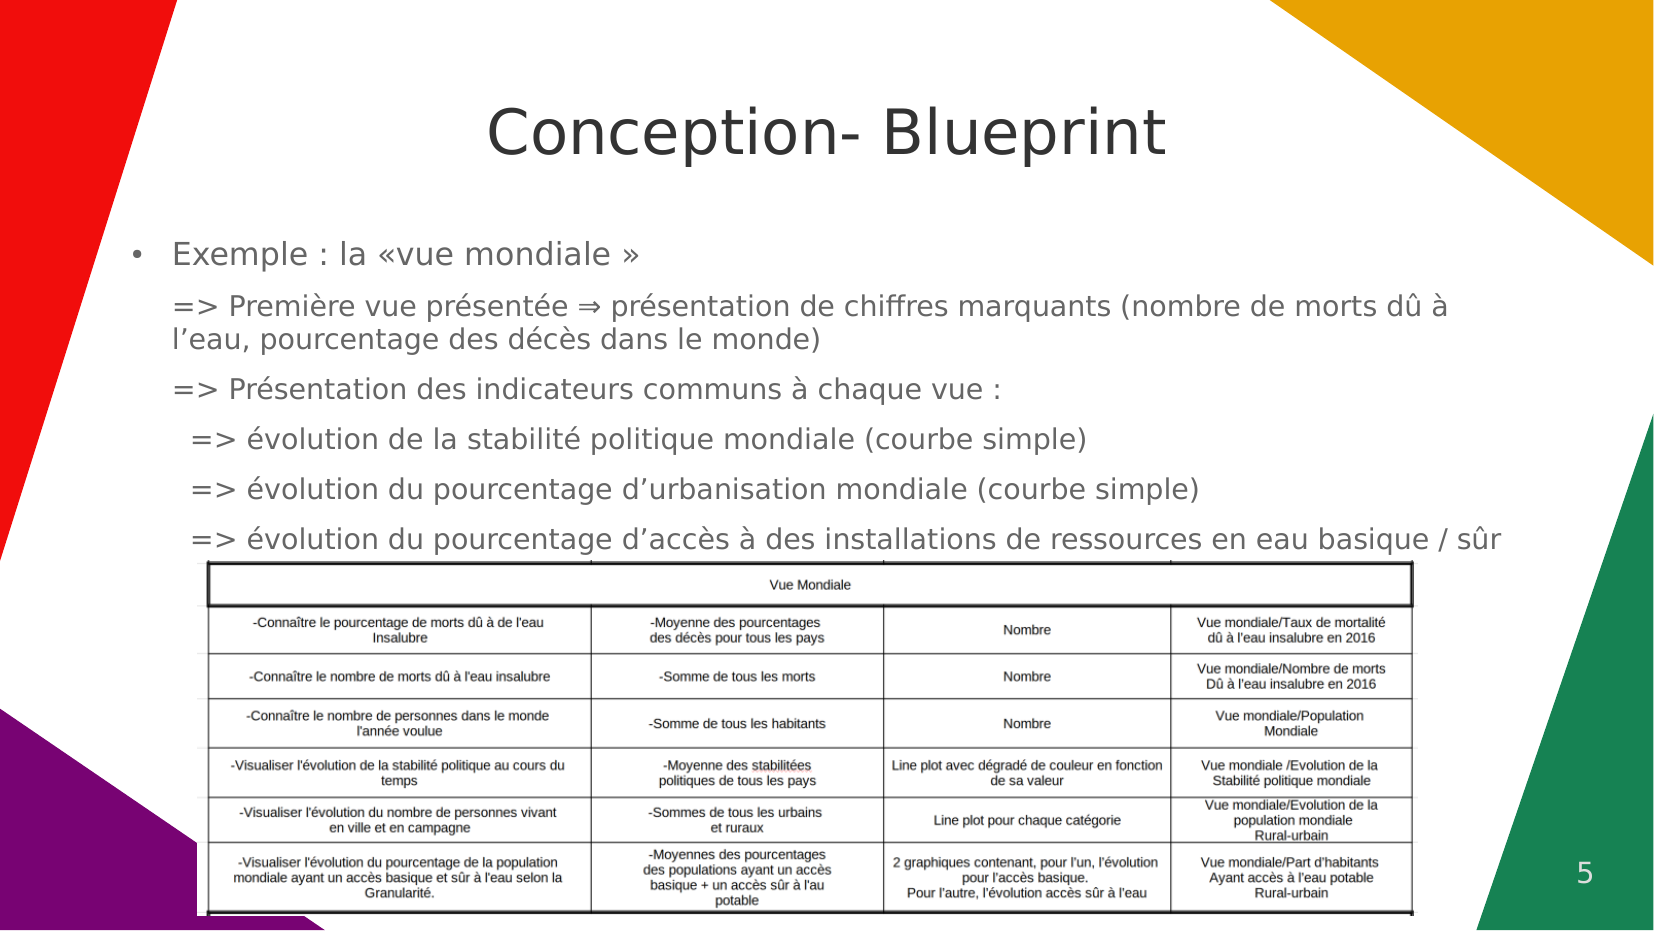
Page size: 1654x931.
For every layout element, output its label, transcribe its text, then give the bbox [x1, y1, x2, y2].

picture [197, 560, 1418, 916]
list Exemple : la «vue mondiale » => Première vue présentée ⇒ présentation de chiffres marquants (nombre de morts dû à l’eau, pourcentage des décès dans le monde) => Présentation des indicateurs communs à chaque vue : => évolution de la stabilité politique mondiale (courbe simple) => évolution du pourcentage d’urbanisation mondiale (courbe simple) => évolution du pourcentage d’accès à des installations de ressources en eau basique / sûr [118, 236, 1536, 562]
title Conception- Blueprint [118, 59, 1536, 207]
